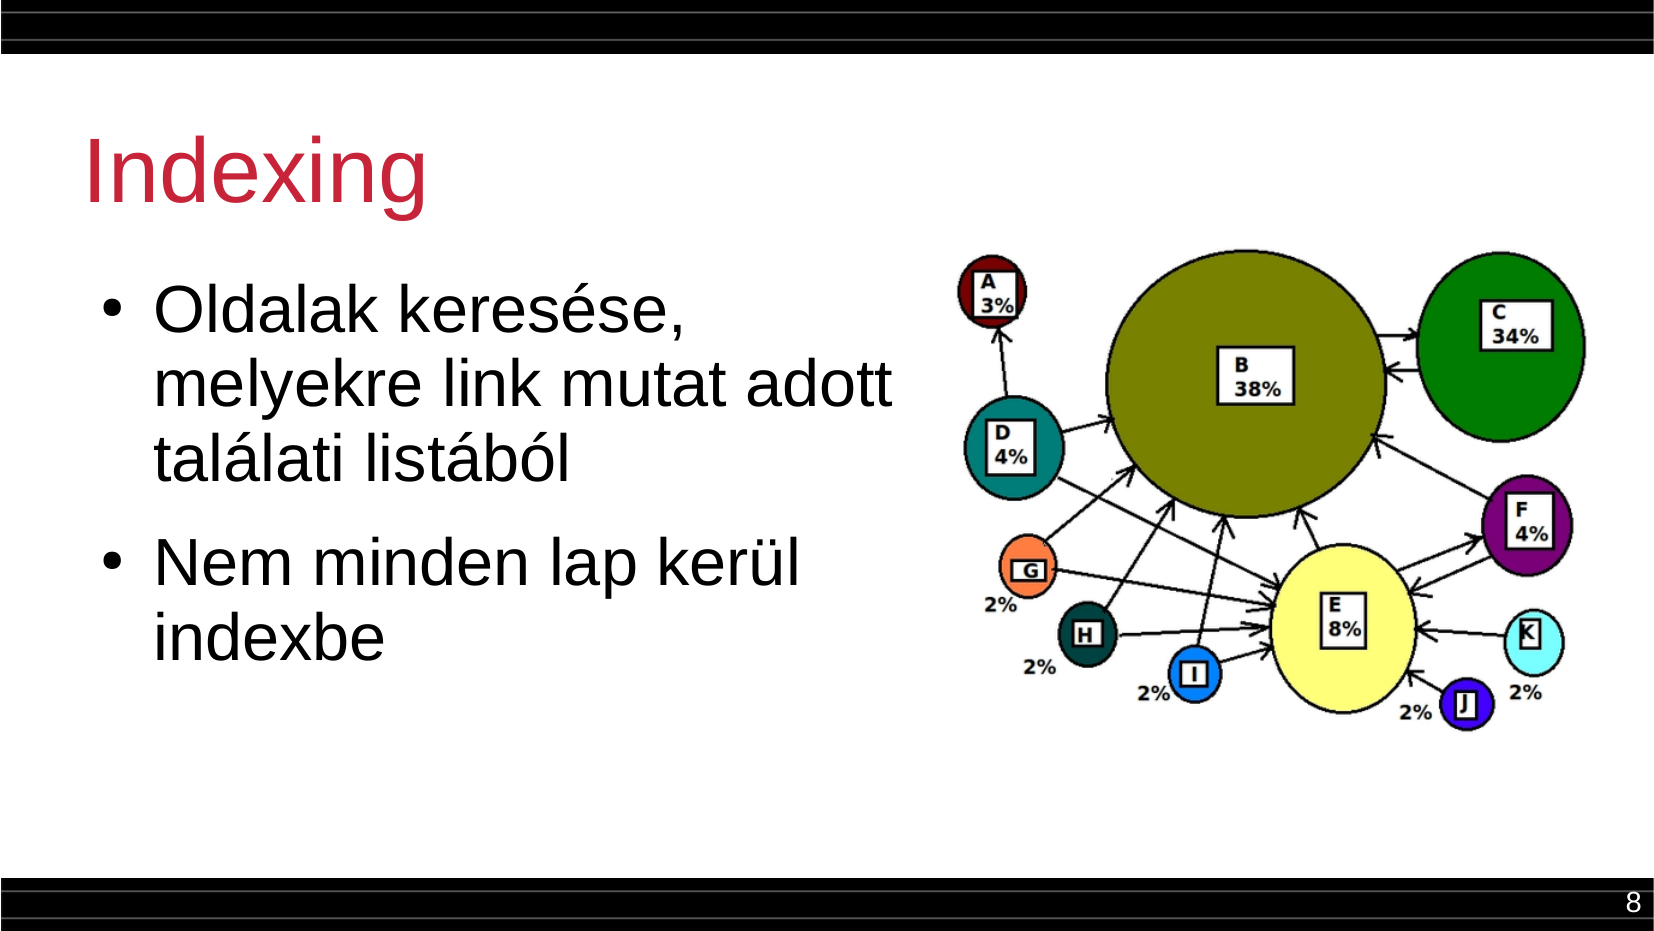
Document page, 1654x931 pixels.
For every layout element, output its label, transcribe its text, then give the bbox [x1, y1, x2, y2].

picture [930, 239, 1606, 746]
picture [1, 0, 1654, 54]
list Oldalak keresése, melyekre link mutat adott találati listából Nem minden lap kerül indexbe [82, 271, 916, 758]
picture [1, 878, 1654, 931]
title Indexing [82, 92, 1571, 249]
